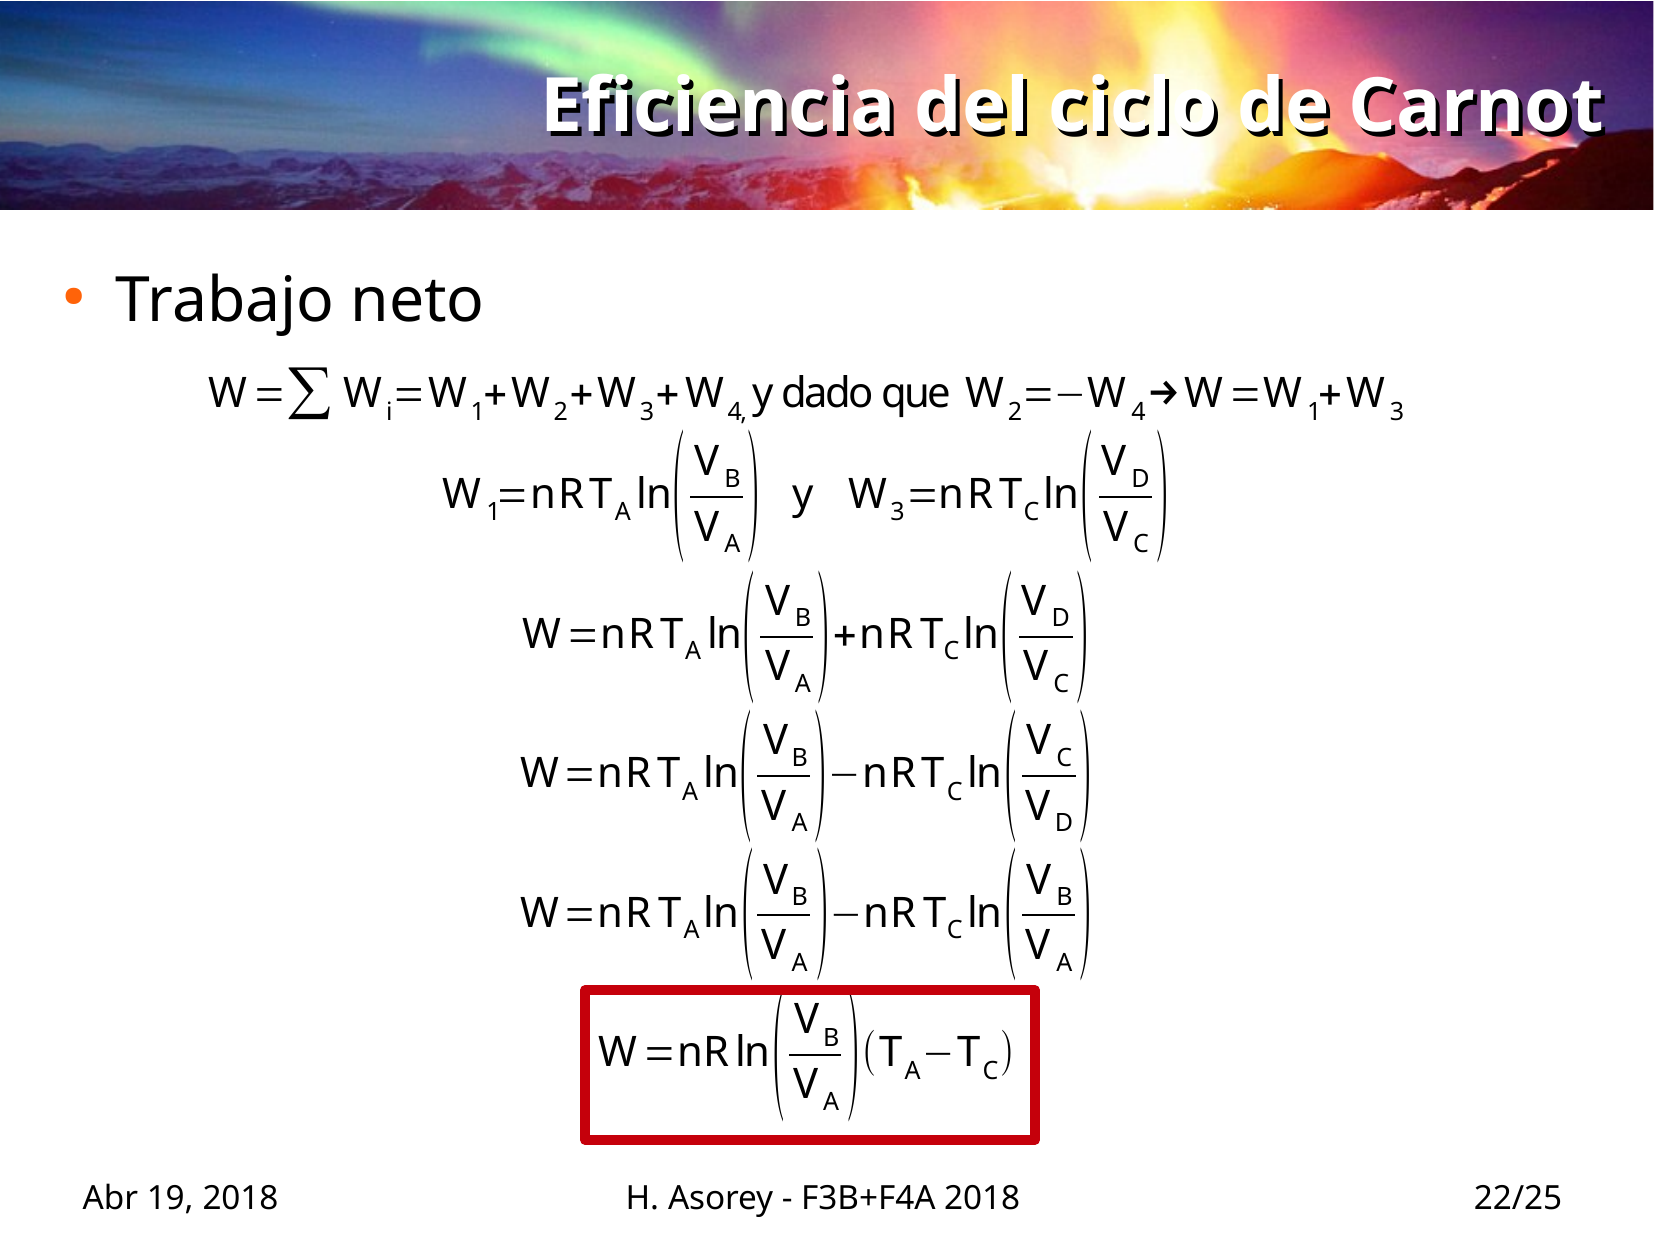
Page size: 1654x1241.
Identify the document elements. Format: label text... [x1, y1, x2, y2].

chart [201, 364, 1409, 1124]
title Eficiencia del ciclo de Carnot [45, 15, 1606, 191]
list Trabajo neto [45, 255, 1606, 1156]
chart [590, 995, 1030, 1124]
picture [0, 1, 1654, 210]
